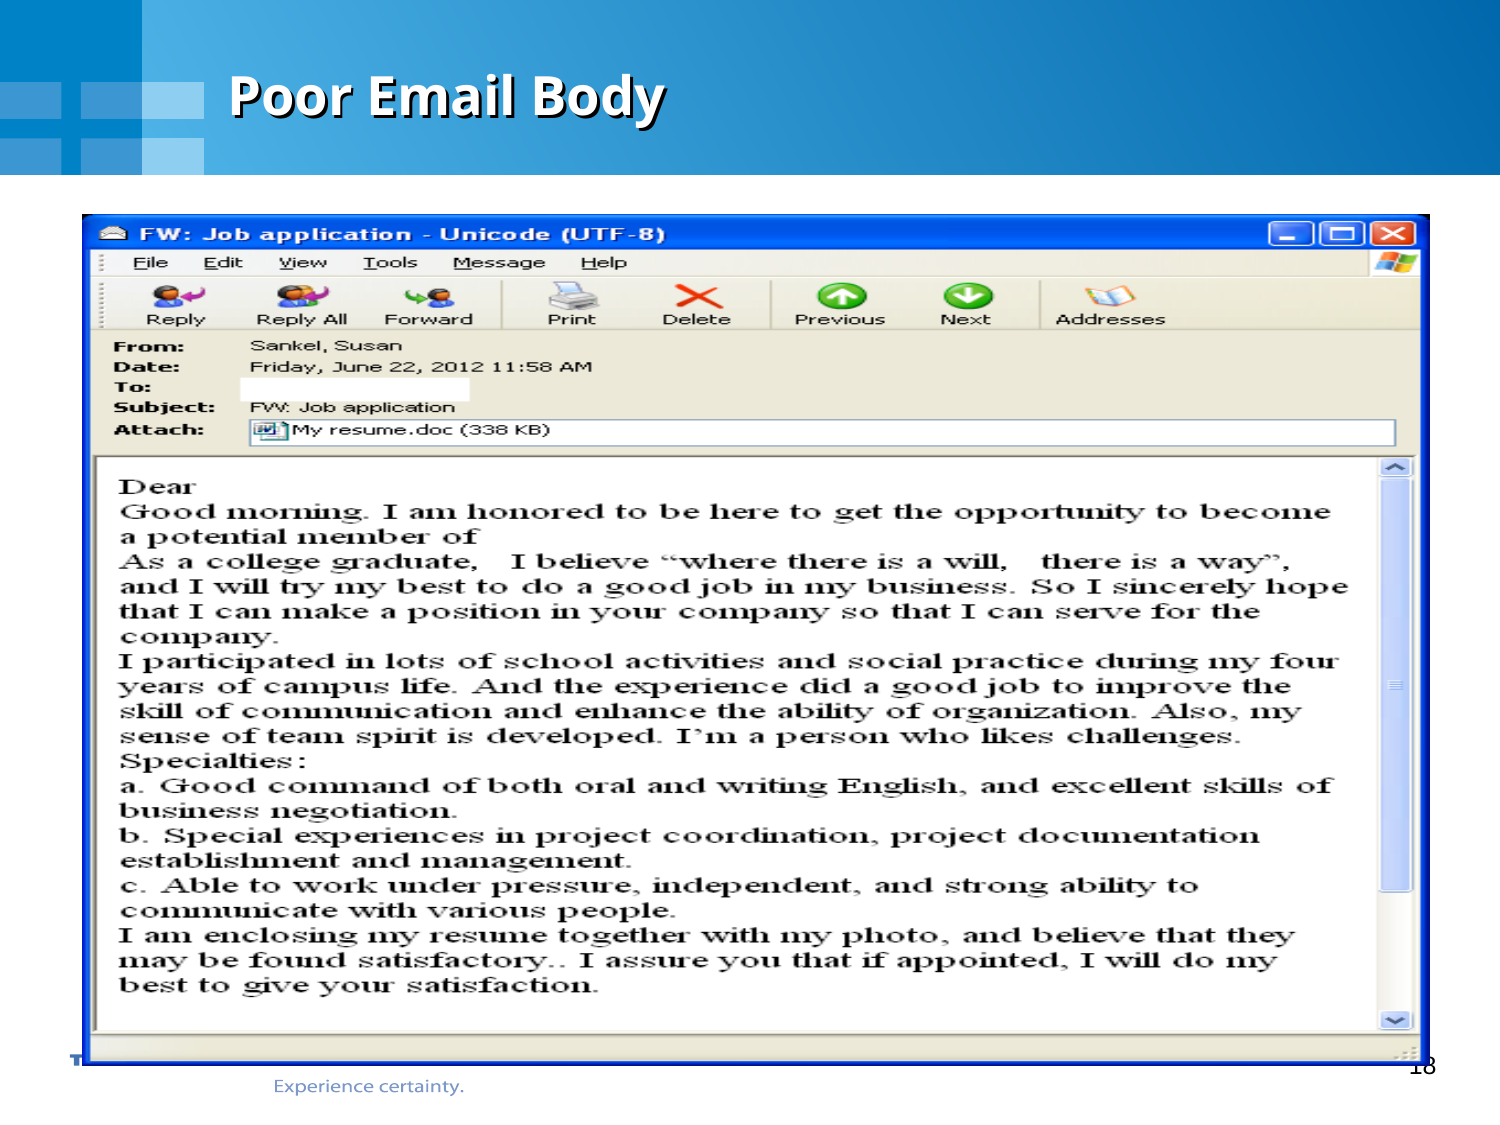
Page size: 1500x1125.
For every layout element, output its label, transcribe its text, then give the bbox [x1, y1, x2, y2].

title Poor Email Body [212, 54, 1447, 135]
picture [82, 214, 1430, 1066]
